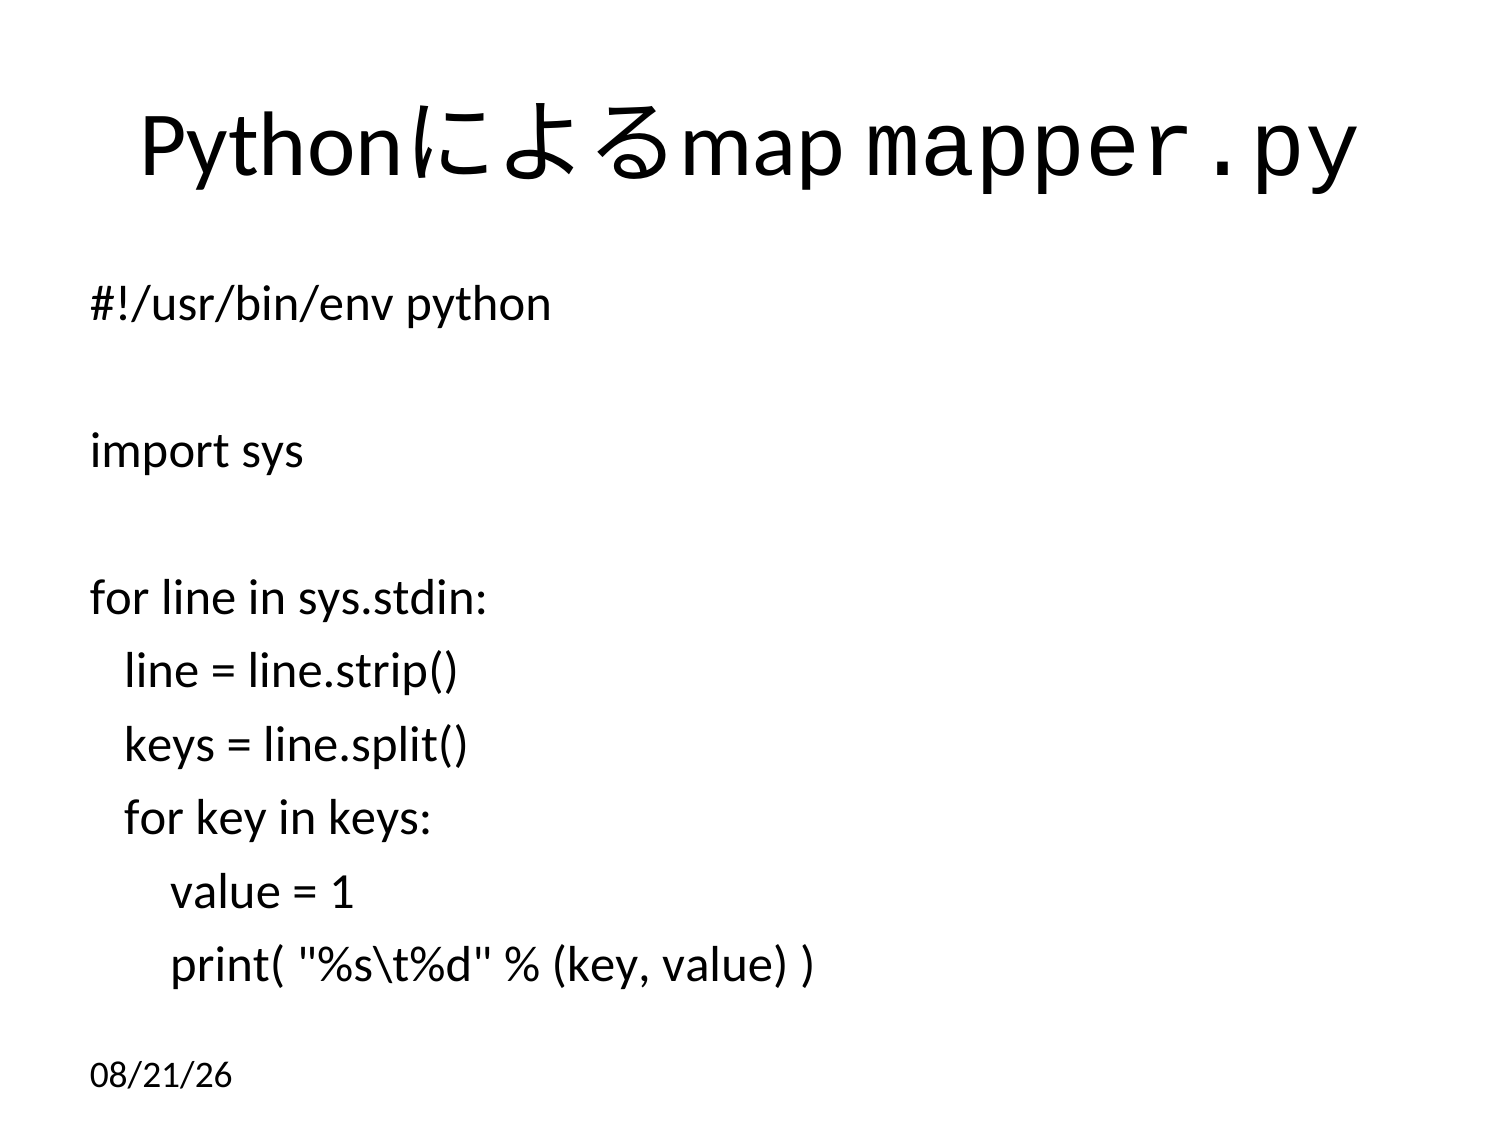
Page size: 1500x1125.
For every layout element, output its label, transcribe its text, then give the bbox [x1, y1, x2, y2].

title Pythonによるmap mapper.py [75, 21, 1426, 257]
list #!/usr/bin/env python import sys for line in sys.stdin: line = line.strip() keys = line.split() for key in keys: value = 1 print( "%s\t%d" % (key, value) ) [75, 262, 1426, 1006]
